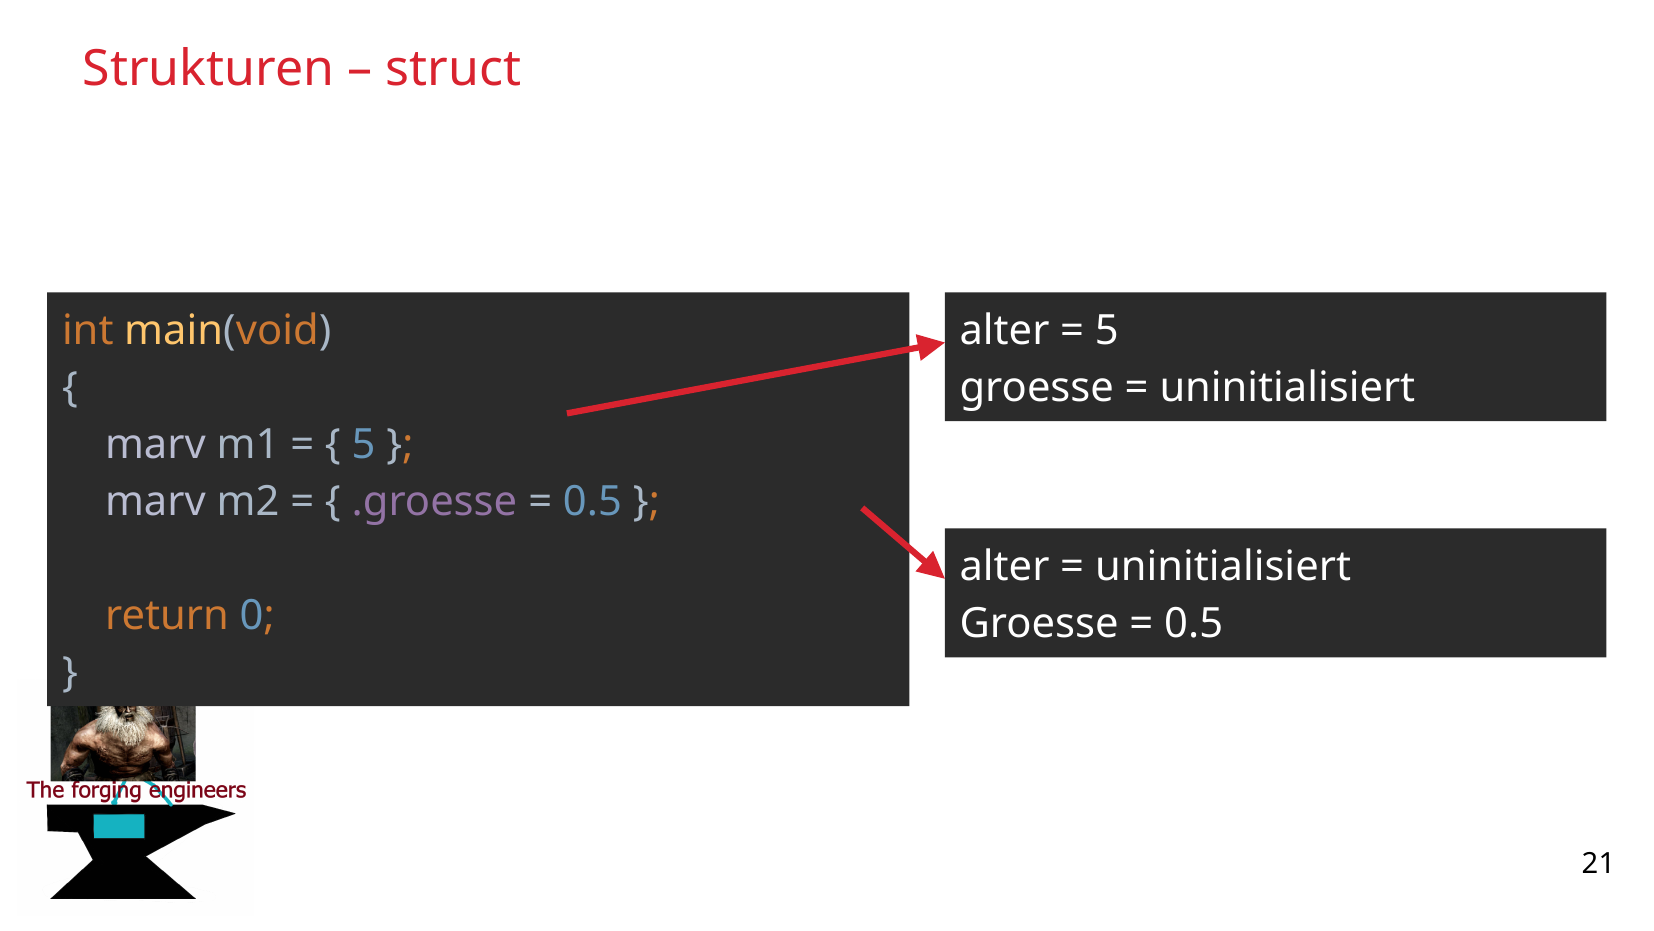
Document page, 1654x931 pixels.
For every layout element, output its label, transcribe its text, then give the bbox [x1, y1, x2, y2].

title Strukturen – struct [82, 37, 1571, 95]
picture [17, 679, 254, 916]
text_box alter = 5 groesse = uninitialisiert [944, 292, 1607, 402]
text_box alter = uninitialisiert Groesse = 0.5 [944, 528, 1607, 638]
text_box int main(void) { marv m1 = { 5 }; marv m2 = { .groesse = 0.5 }; return 0; } [47, 292, 910, 638]
